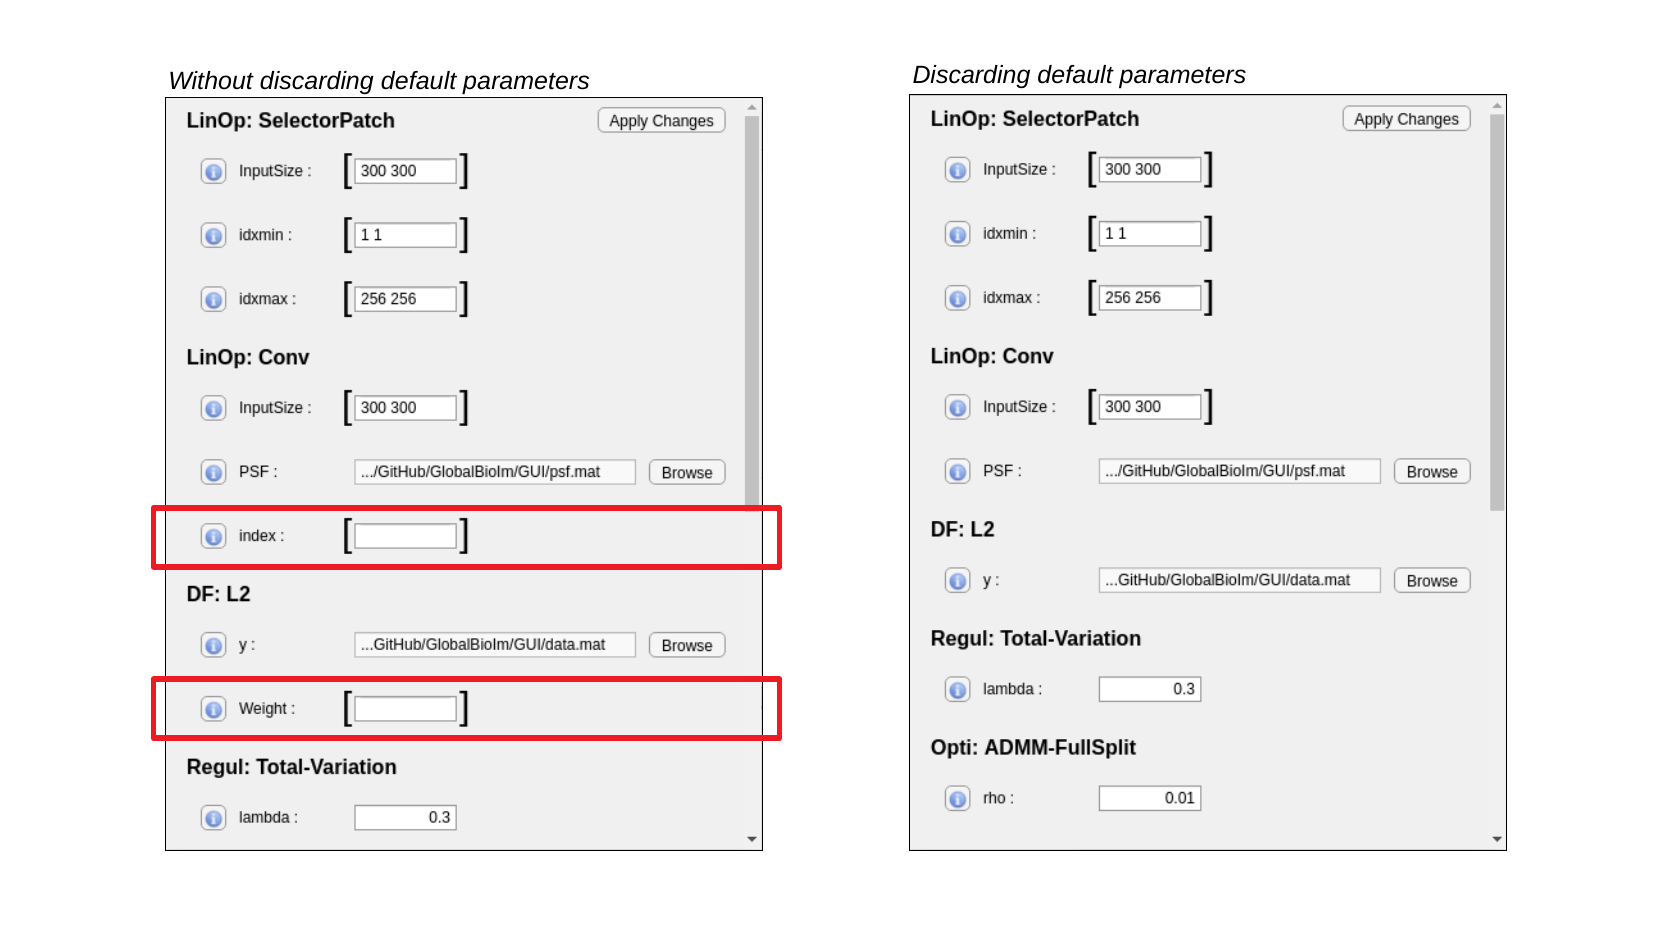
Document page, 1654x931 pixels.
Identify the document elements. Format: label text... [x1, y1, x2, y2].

picture [165, 682, 763, 735]
picture [165, 97, 763, 505]
picture [165, 741, 763, 851]
text_box Without discarding default parameters [153, 59, 756, 130]
picture [165, 570, 763, 676]
picture [165, 511, 763, 564]
picture [909, 94, 1507, 851]
text_box Discarding default parameters [897, 53, 1501, 124]
